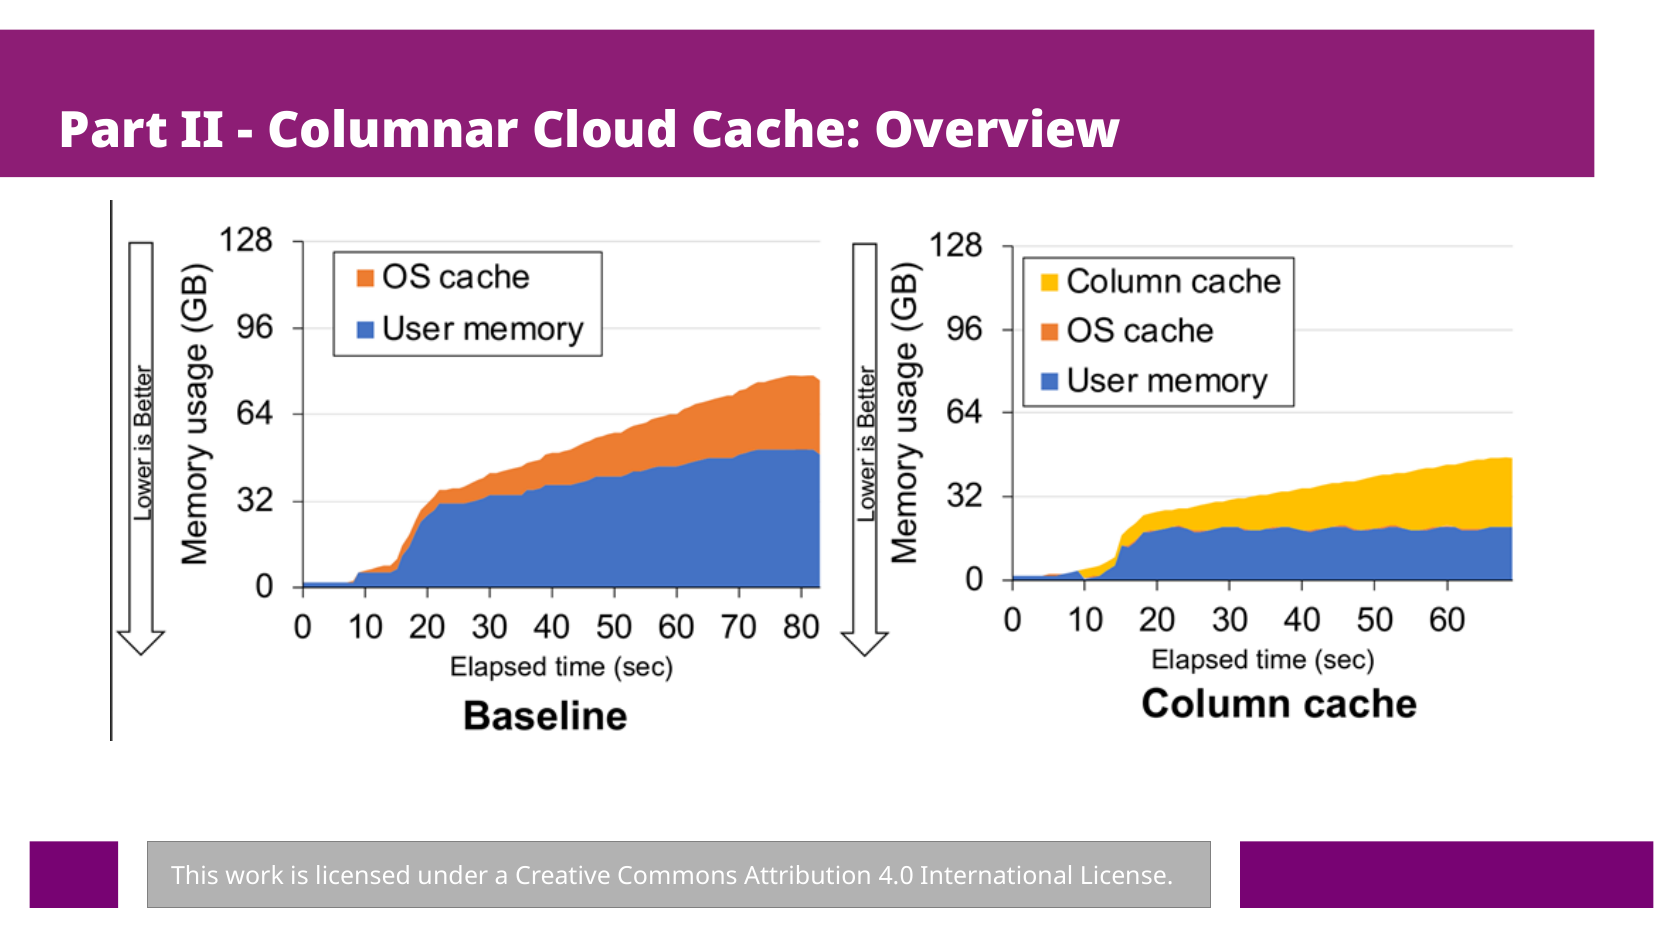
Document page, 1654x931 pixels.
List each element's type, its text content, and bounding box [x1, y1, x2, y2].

title Part II - Columnar Cloud Cache: Overview [59, 44, 1595, 163]
picture [109, 199, 1561, 741]
